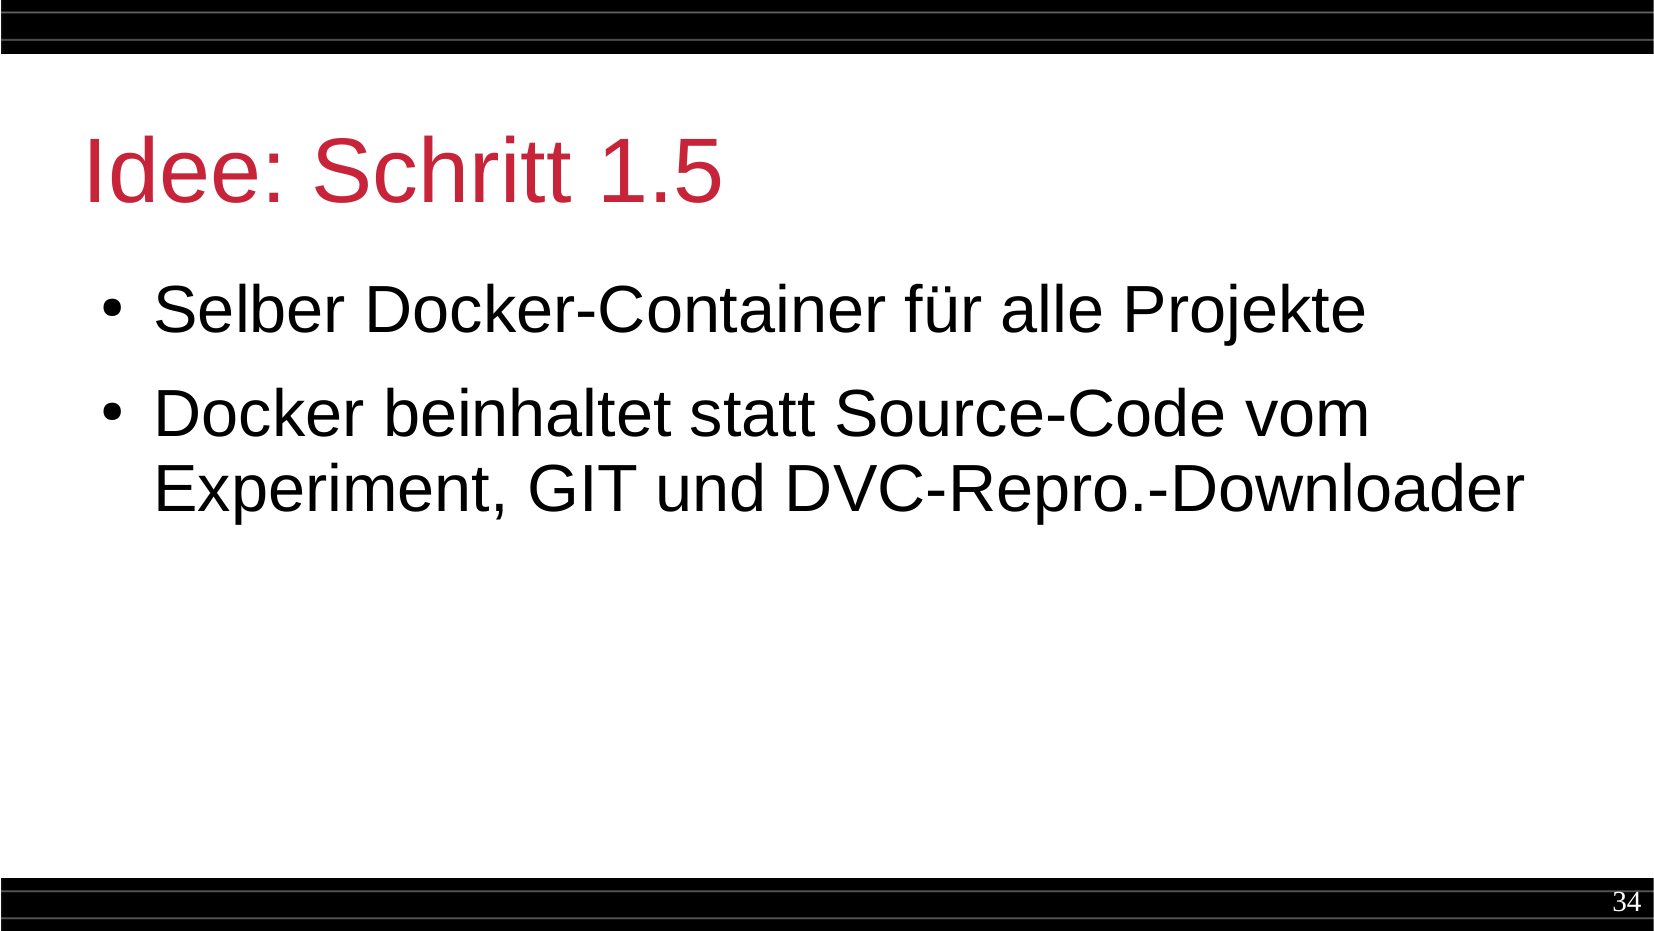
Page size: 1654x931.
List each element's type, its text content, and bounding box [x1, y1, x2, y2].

title Idee: Schritt 1.5 [82, 92, 1571, 249]
list Selber Docker-Container für alle Projekte Docker beinhaltet statt Source-Code vom Experiment, GIT und DVC-Repro.-Downloader [82, 271, 1606, 851]
picture [1, 878, 1654, 931]
picture [1, 0, 1654, 54]
